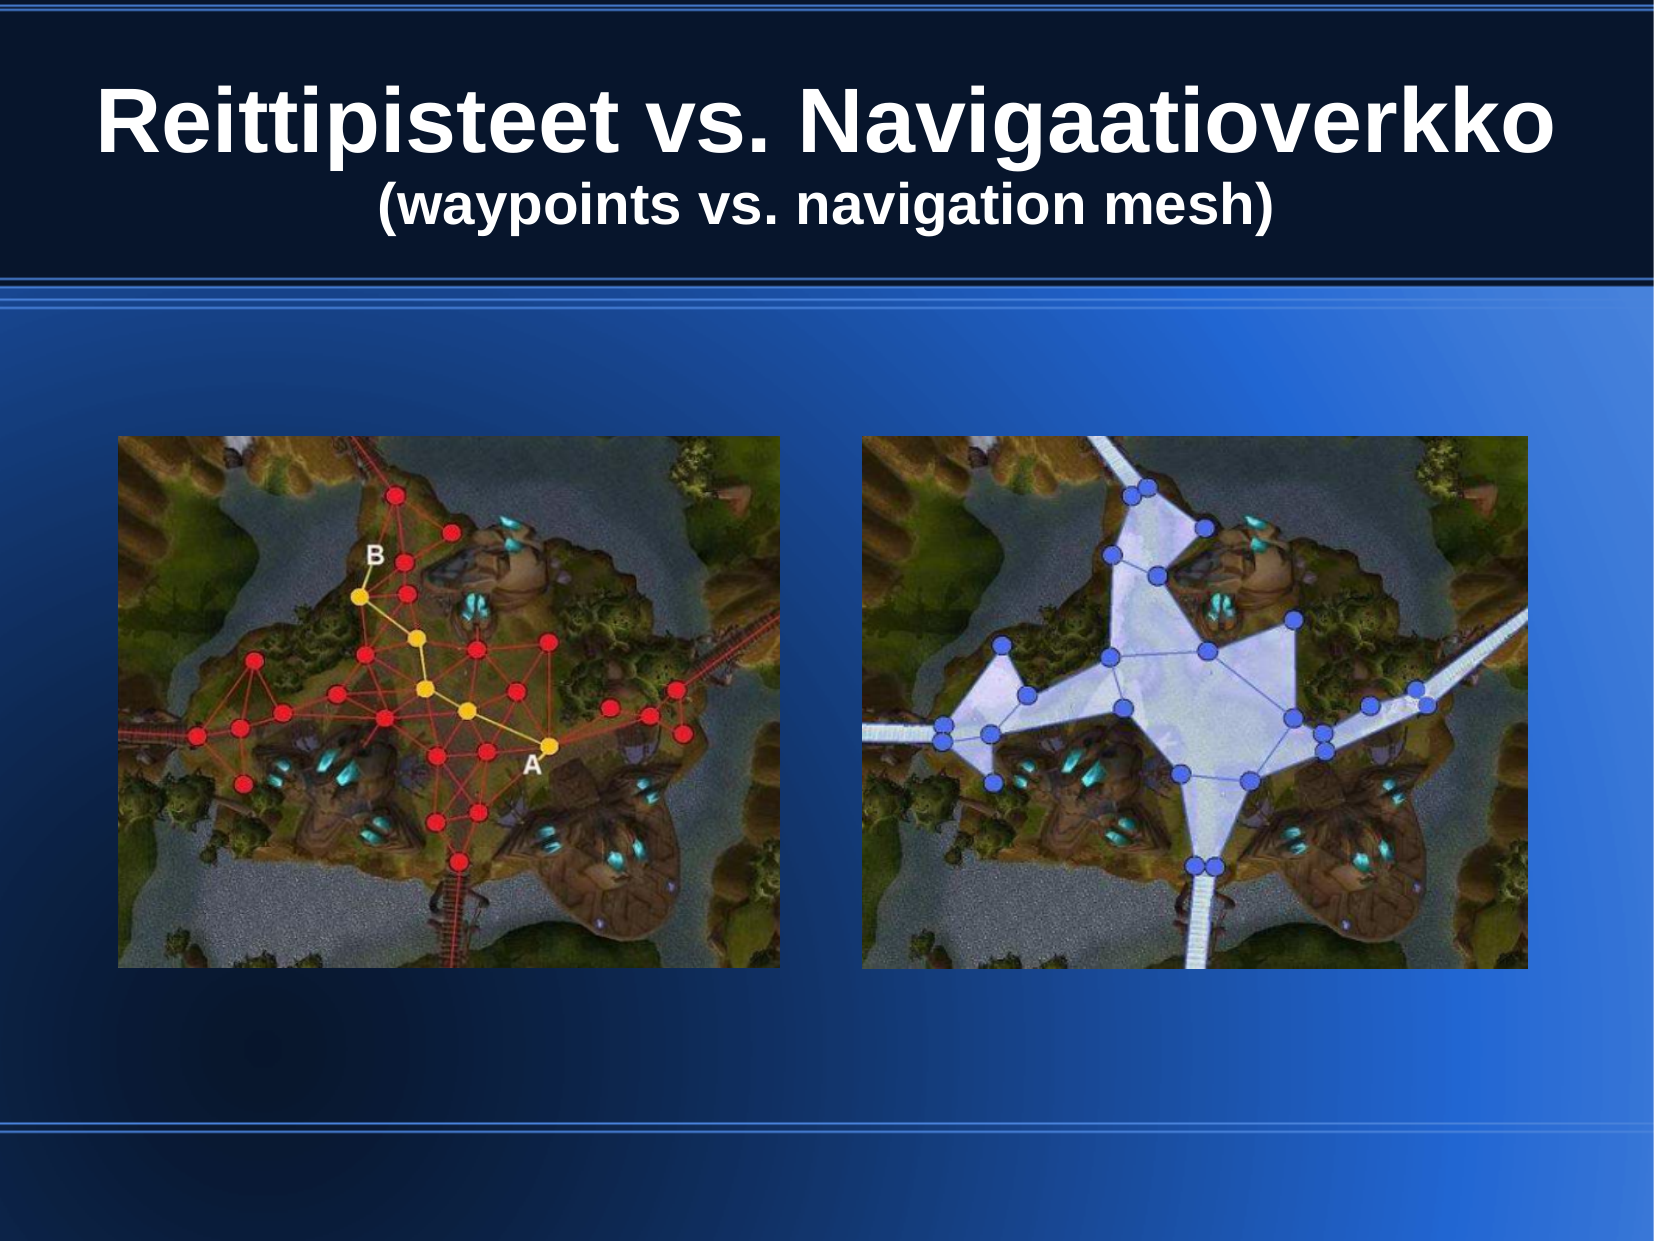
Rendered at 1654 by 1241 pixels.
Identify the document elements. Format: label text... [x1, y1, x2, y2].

picture [0, 0, 1654, 1241]
title Reittipisteet vs. Navigaatioverkko (waypoints vs. navigation mesh) [82, 49, 1571, 257]
